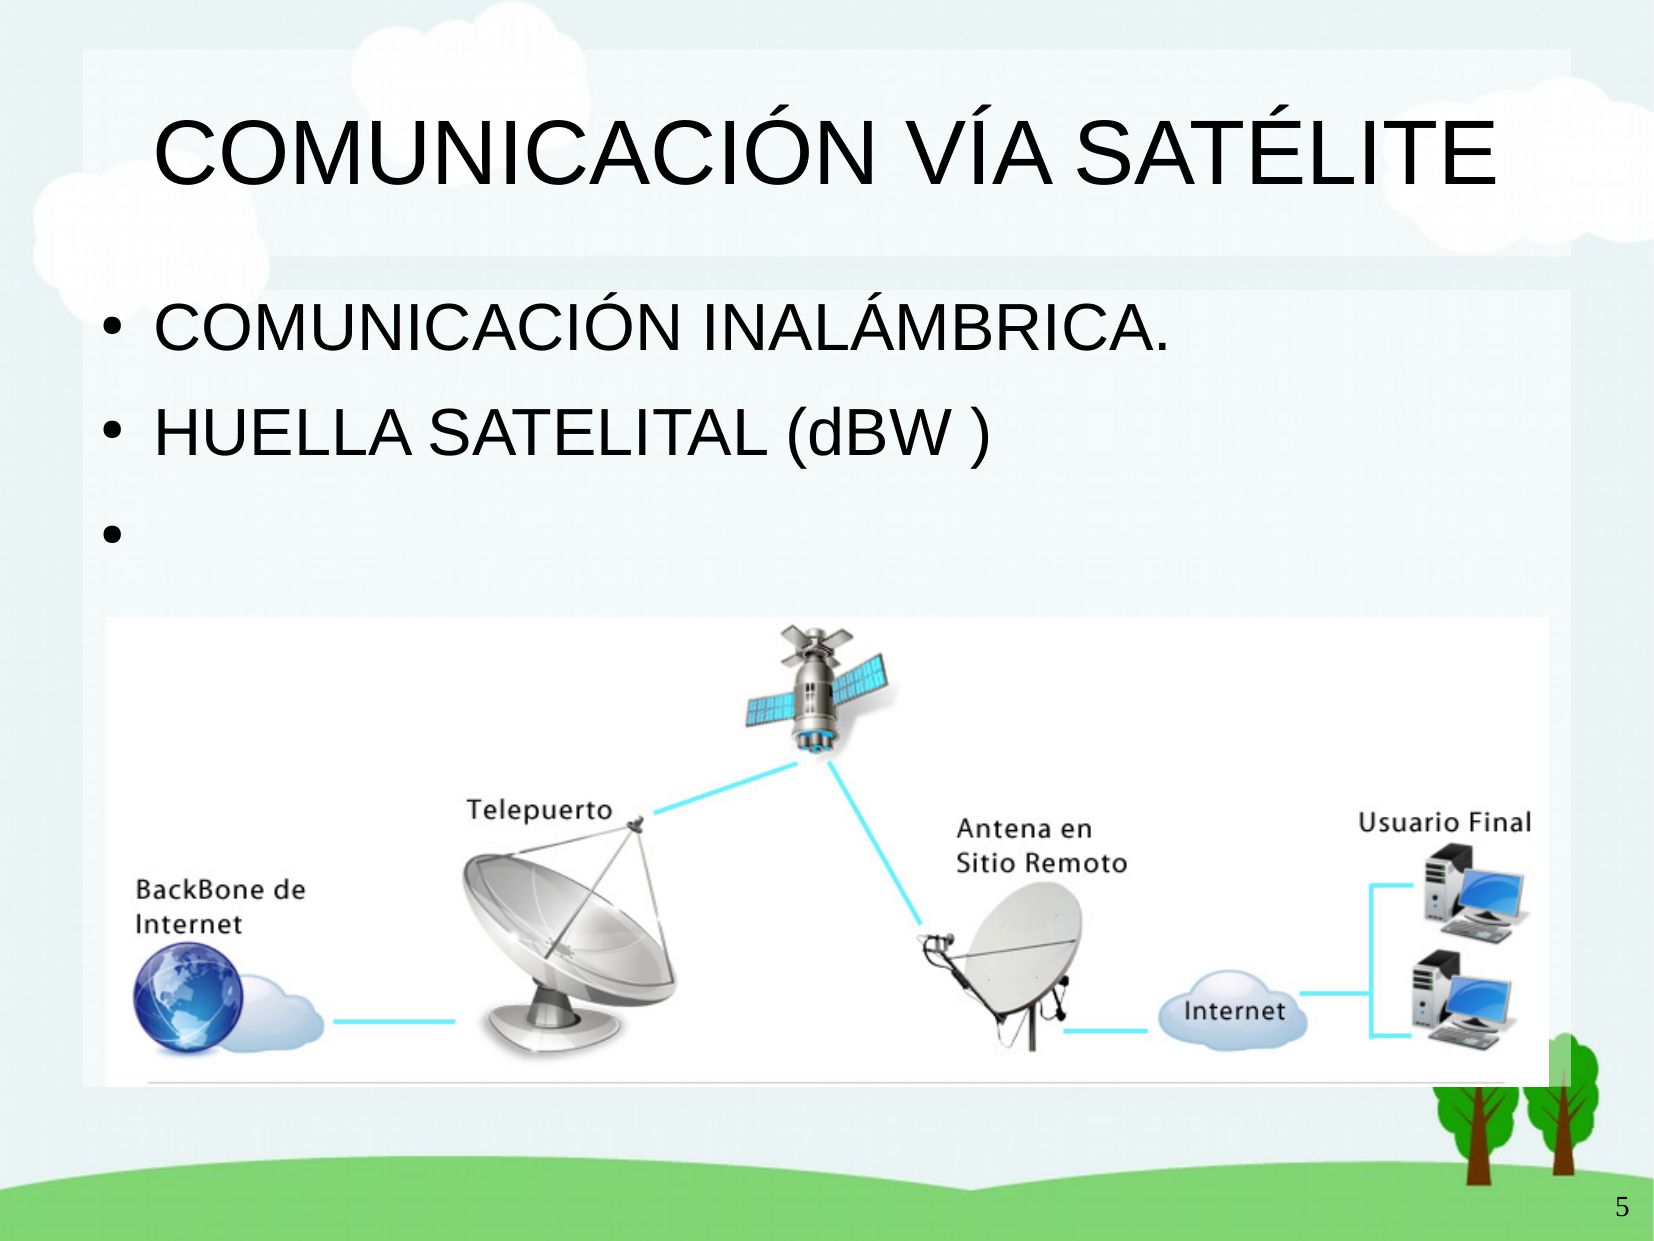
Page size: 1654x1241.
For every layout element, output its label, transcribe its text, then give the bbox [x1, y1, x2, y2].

title COMUNICACIÓN VÍA SATÉLITE [82, 49, 1571, 257]
picture [0, 0, 1654, 1241]
list COMUNICACIÓN INALÁMBRICA. HUELLA SATELITAL (dBW ) [82, 290, 1571, 1087]
